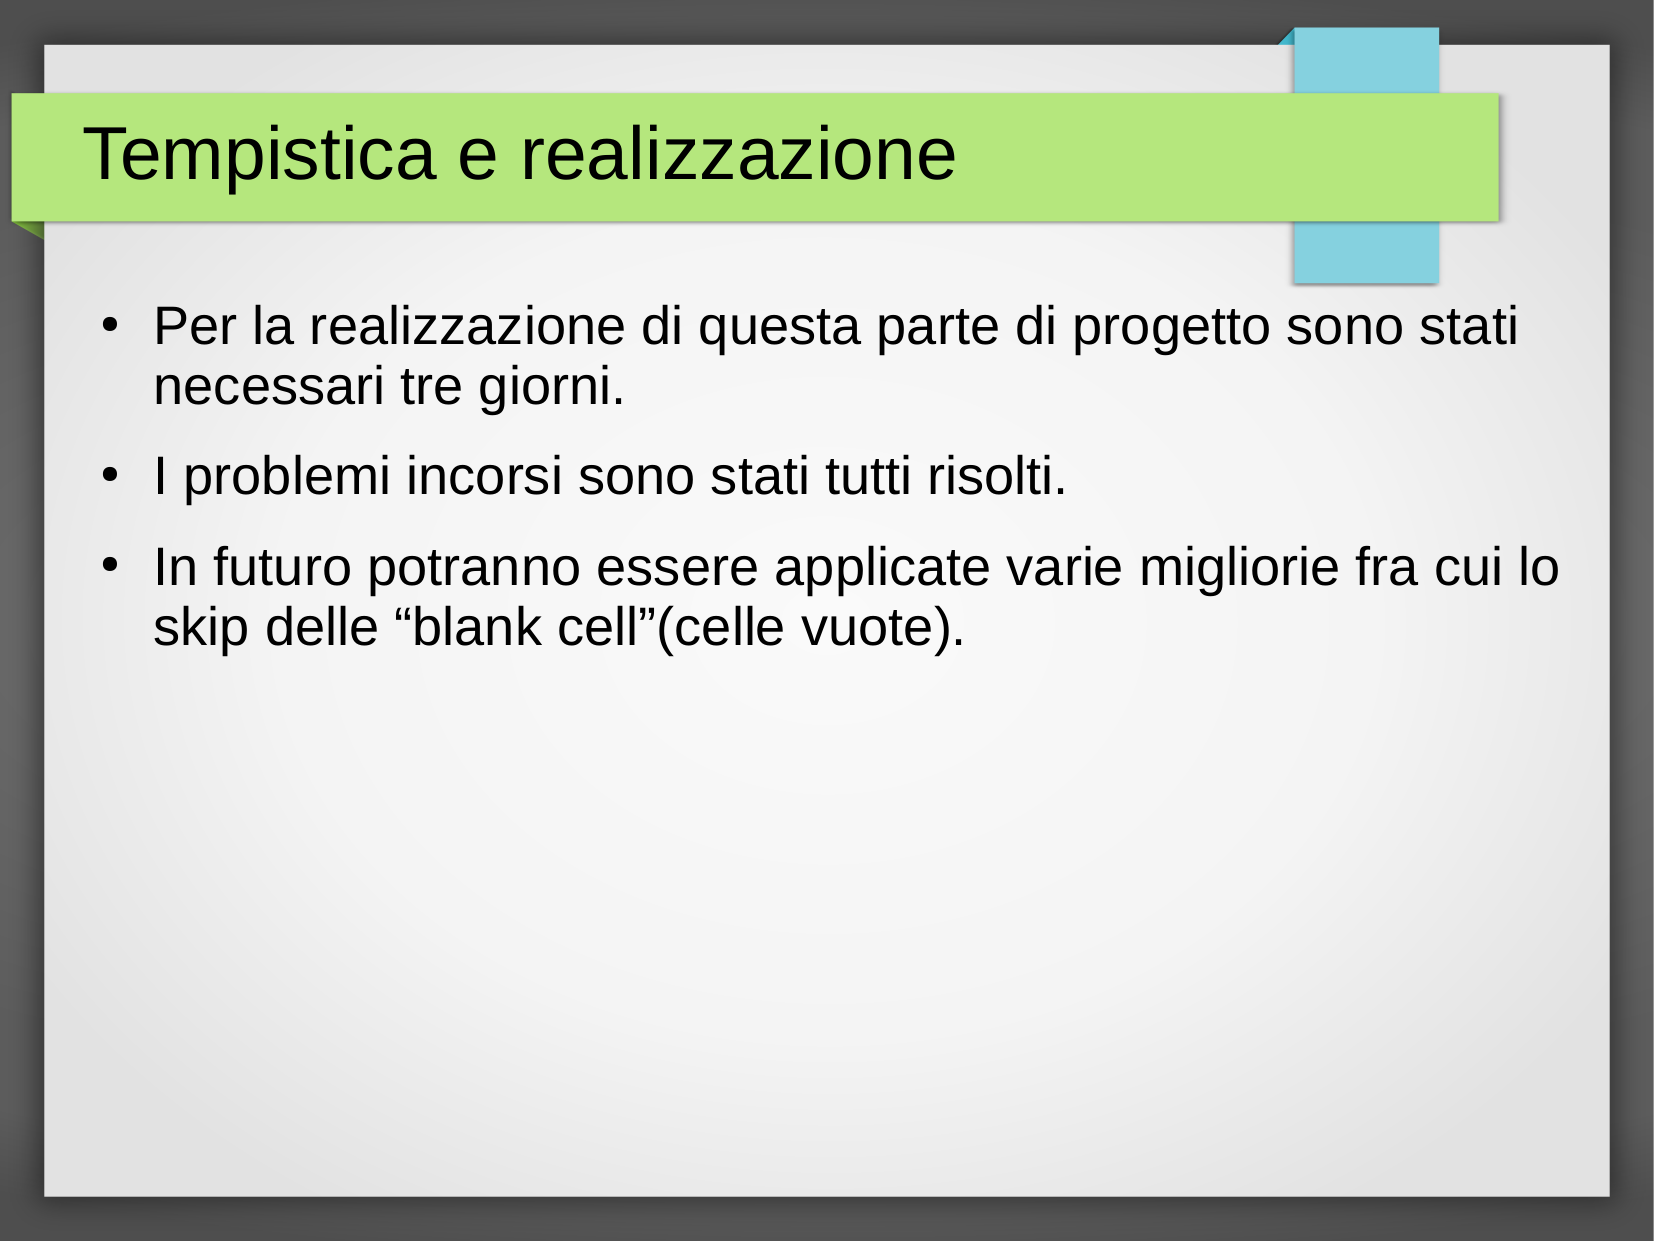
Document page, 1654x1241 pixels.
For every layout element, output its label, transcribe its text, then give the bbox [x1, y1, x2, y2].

title Tempistica e realizzazione [82, 94, 1264, 213]
list Per la realizzazione di questa parte di progetto sono stati necessari tre giorni. I problemi incorsi sono stati tutti risolti. In futuro potranno essere applicate varie migliorie fra cui lo skip delle “blank cell”(celle vuote). [82, 295, 1571, 1015]
picture [0, 0, 1654, 1241]
